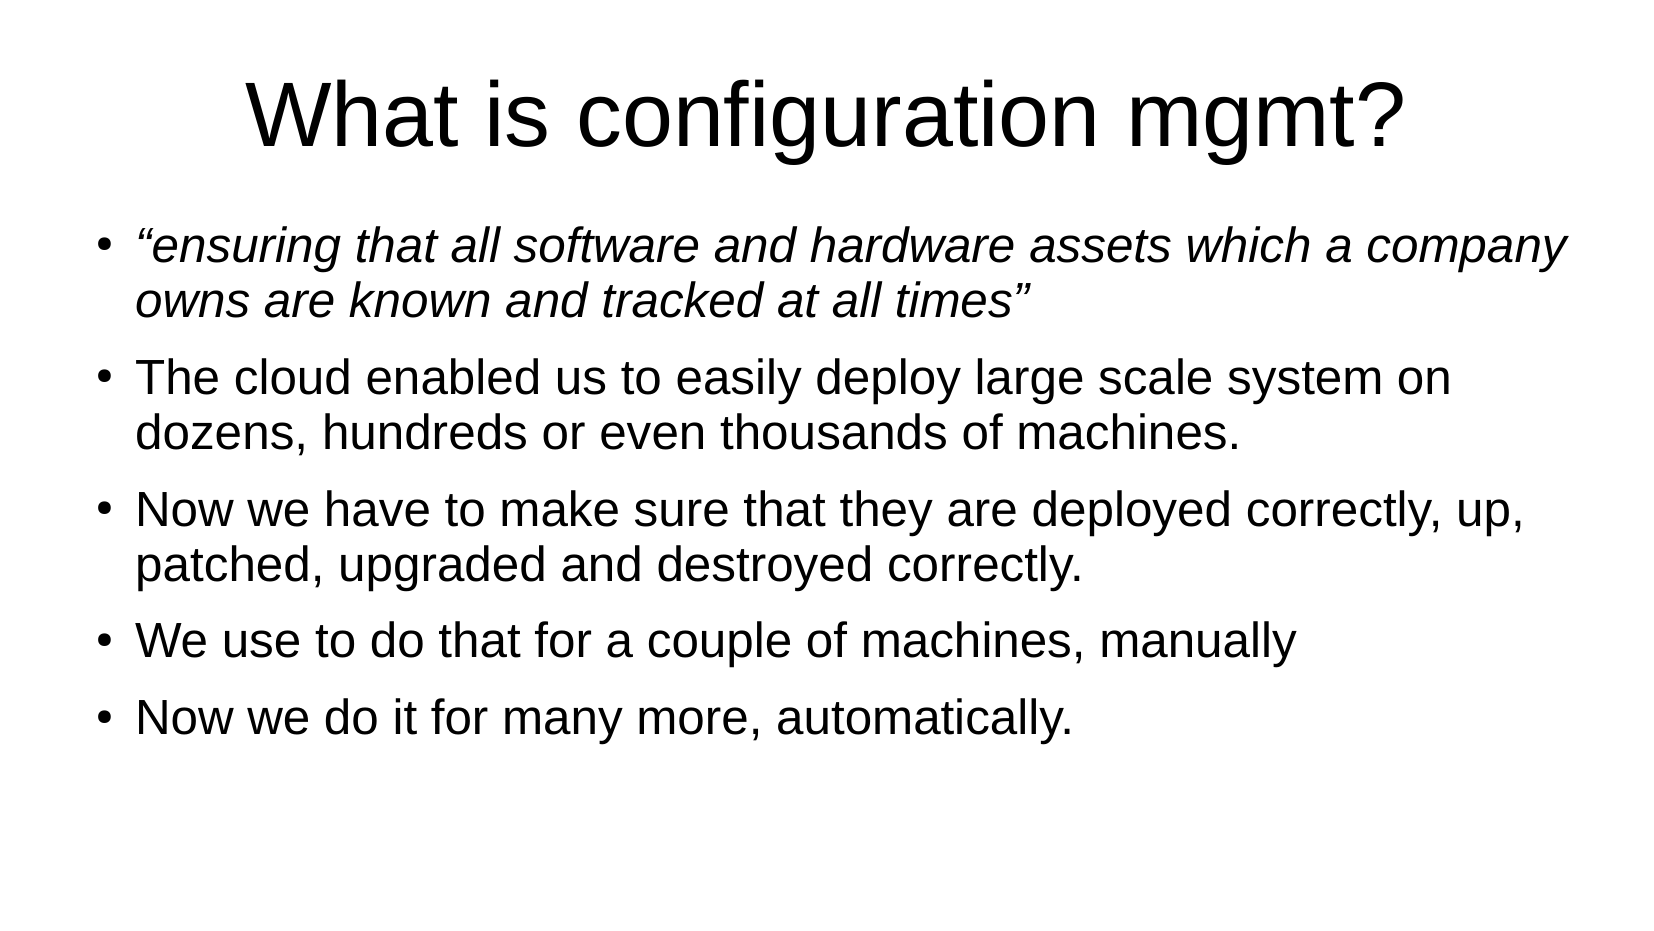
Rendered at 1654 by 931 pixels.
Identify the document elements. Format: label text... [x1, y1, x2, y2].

list “ensuring that all software and hardware assets which a company owns are known and tracked at all times” The cloud enabled us to easily deploy large scale system on dozens, hundreds or even thousands of machines. Now we have to make sure that they are deployed correctly, up, patched, upgraded and destroyed correctly. We use to do that for a couple of machines, manually Now we do it for many more, automatically. [82, 217, 1571, 758]
title What is configuration mgmt? [82, 37, 1571, 193]
